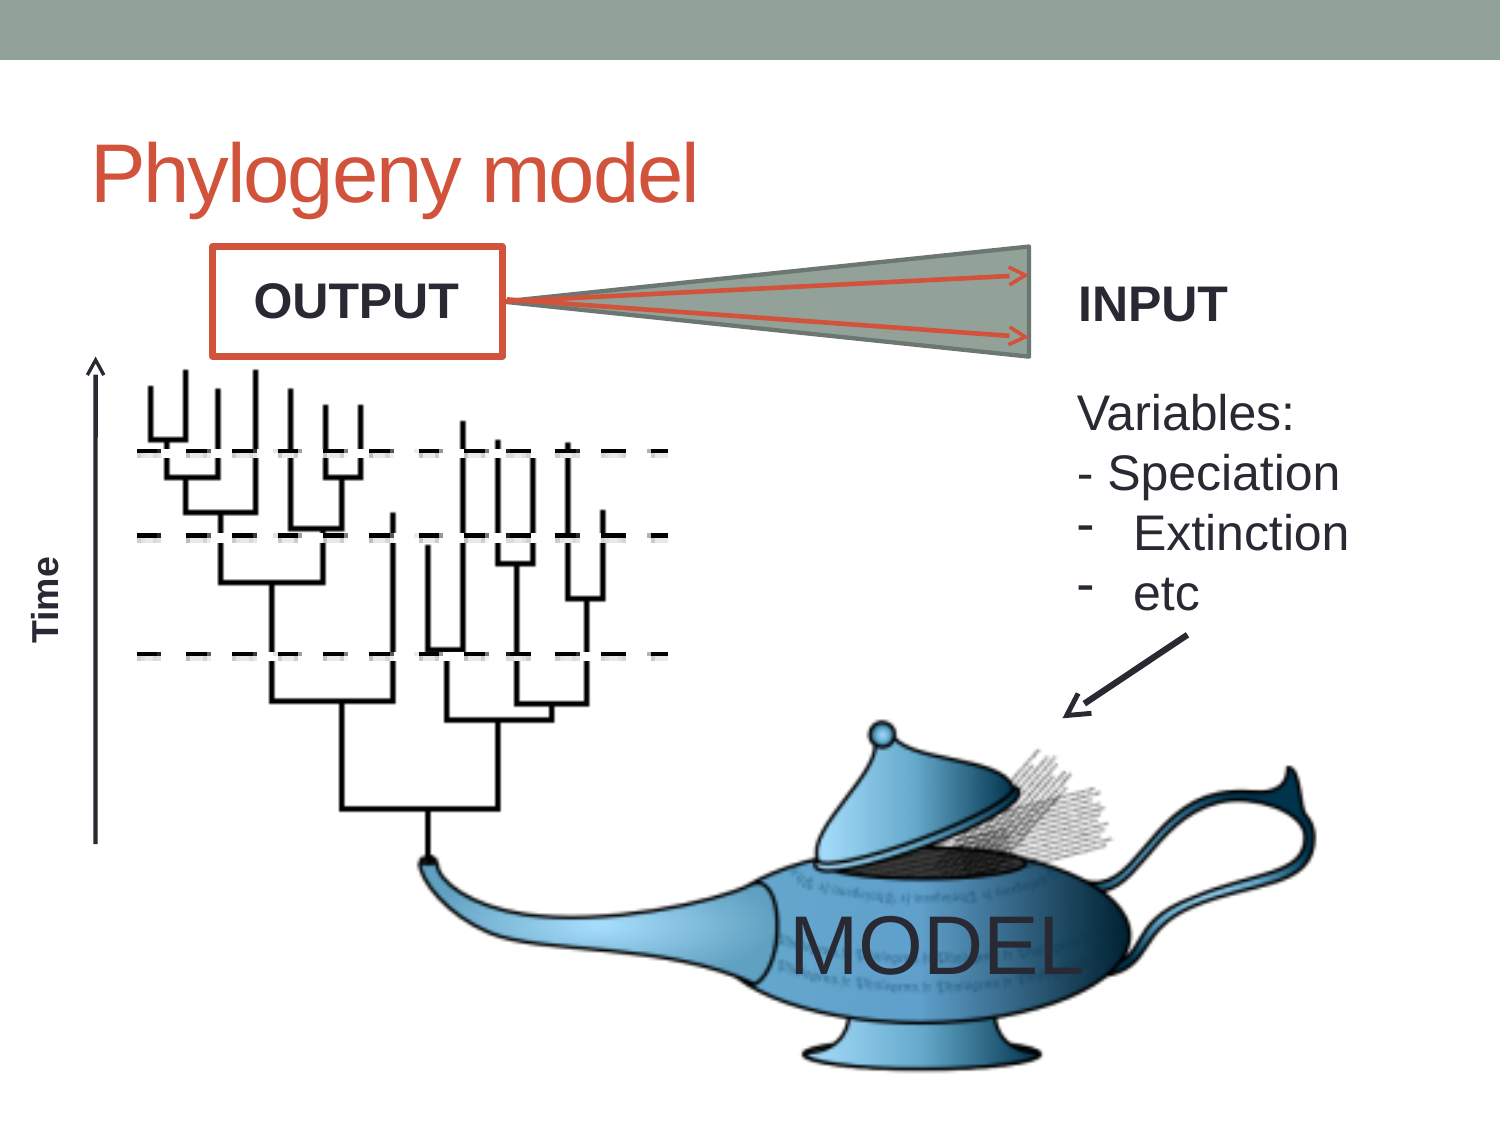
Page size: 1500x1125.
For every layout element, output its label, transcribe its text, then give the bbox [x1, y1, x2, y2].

picture [216, 349, 499, 353]
text_box Variables: - Speciation Extinction etc [1062, 373, 1481, 628]
text_box INPUT [1063, 263, 1243, 339]
picture [95, 349, 1387, 1082]
text_box Time [13, 542, 74, 659]
title Phylogeny model [75, 87, 1425, 250]
text_box [525, 246, 1030, 357]
text_box OUTPUT [238, 261, 474, 337]
text_box Model [718, 883, 1156, 999]
